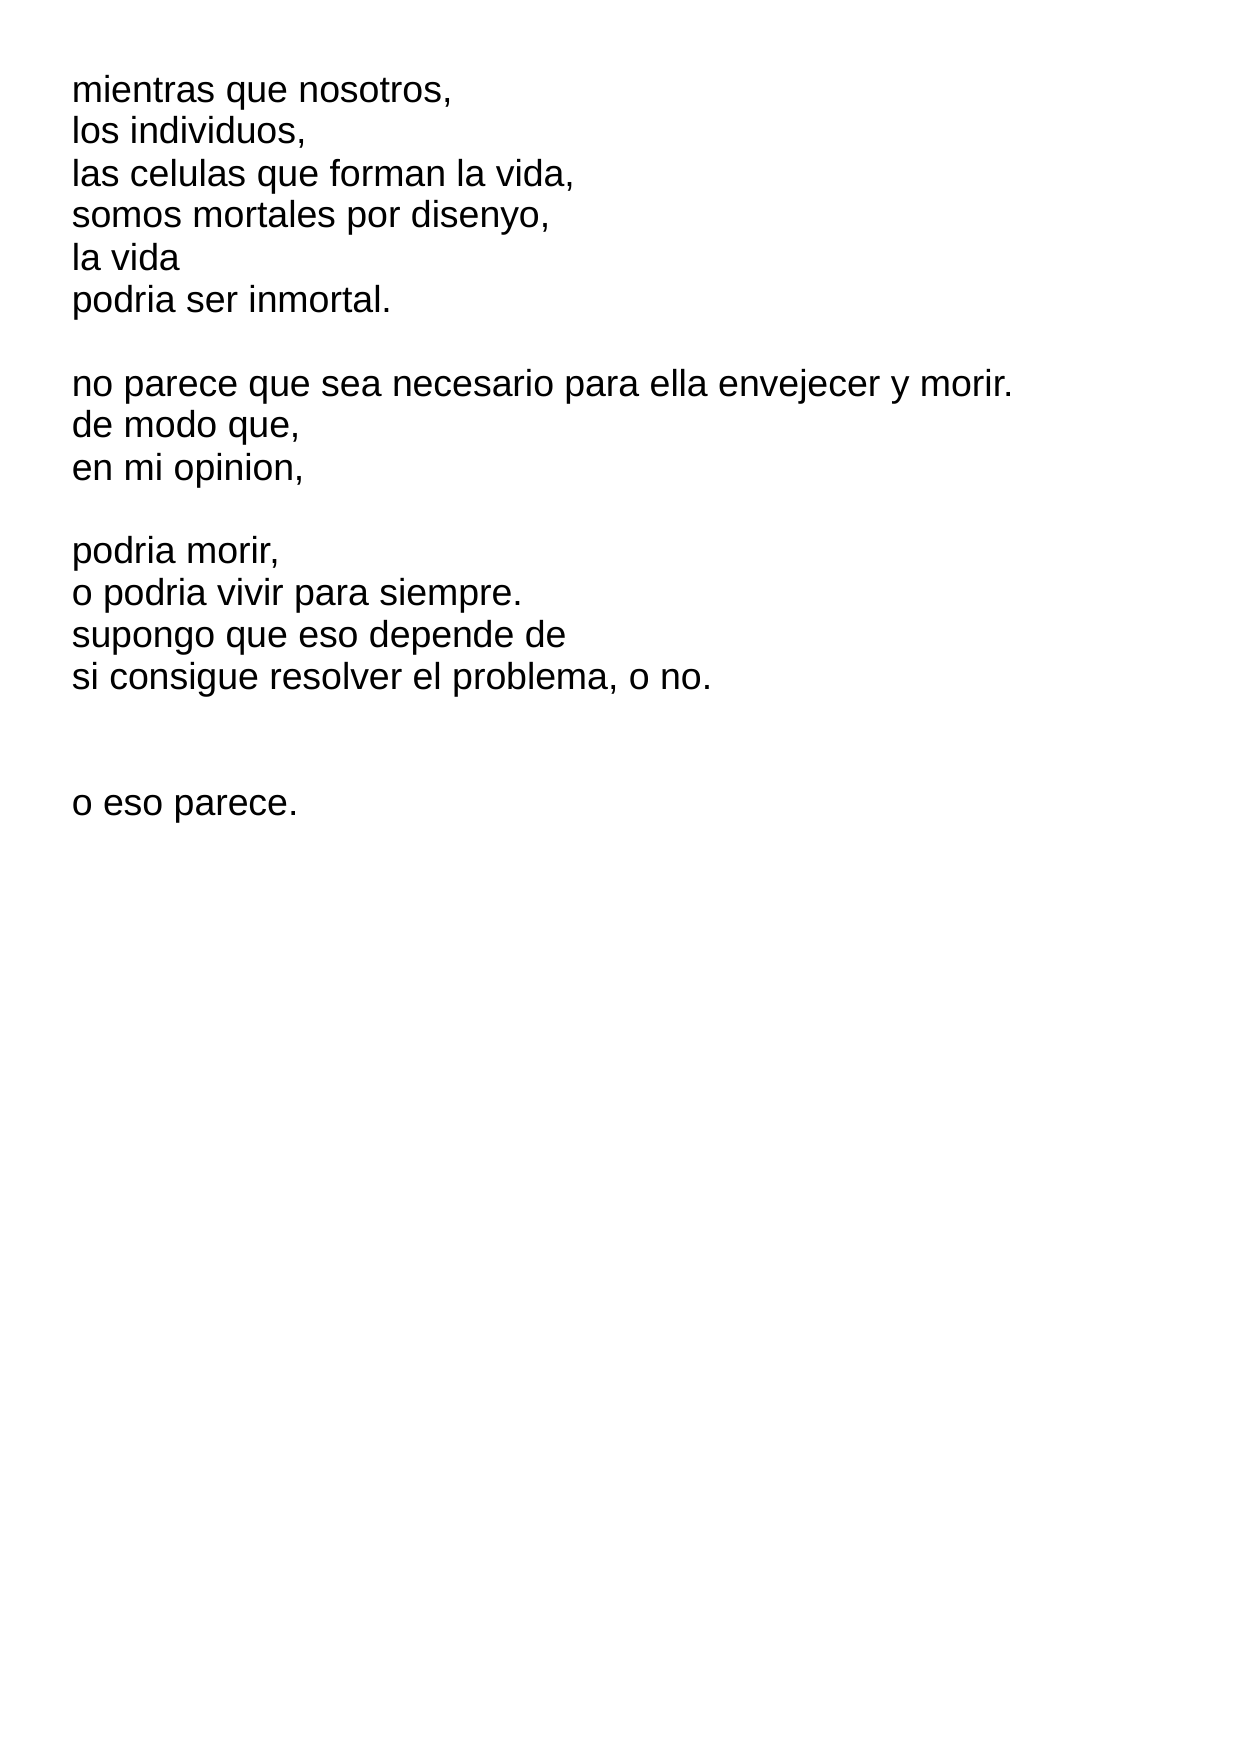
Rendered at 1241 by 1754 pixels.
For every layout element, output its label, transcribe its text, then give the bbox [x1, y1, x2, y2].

text_box mientras que nosotros, los individuos, las celulas que forman la vida, somos mortales por disenyo, la vida podria ser inmortal. no parece que sea necesario para ella envejecer y morir. de modo que, en mi opinion, podria morir, o podria vivir para siempre. supongo que eso depende de si consigue resolver el problema, o no. o eso parece. [57, 60, 1029, 874]
